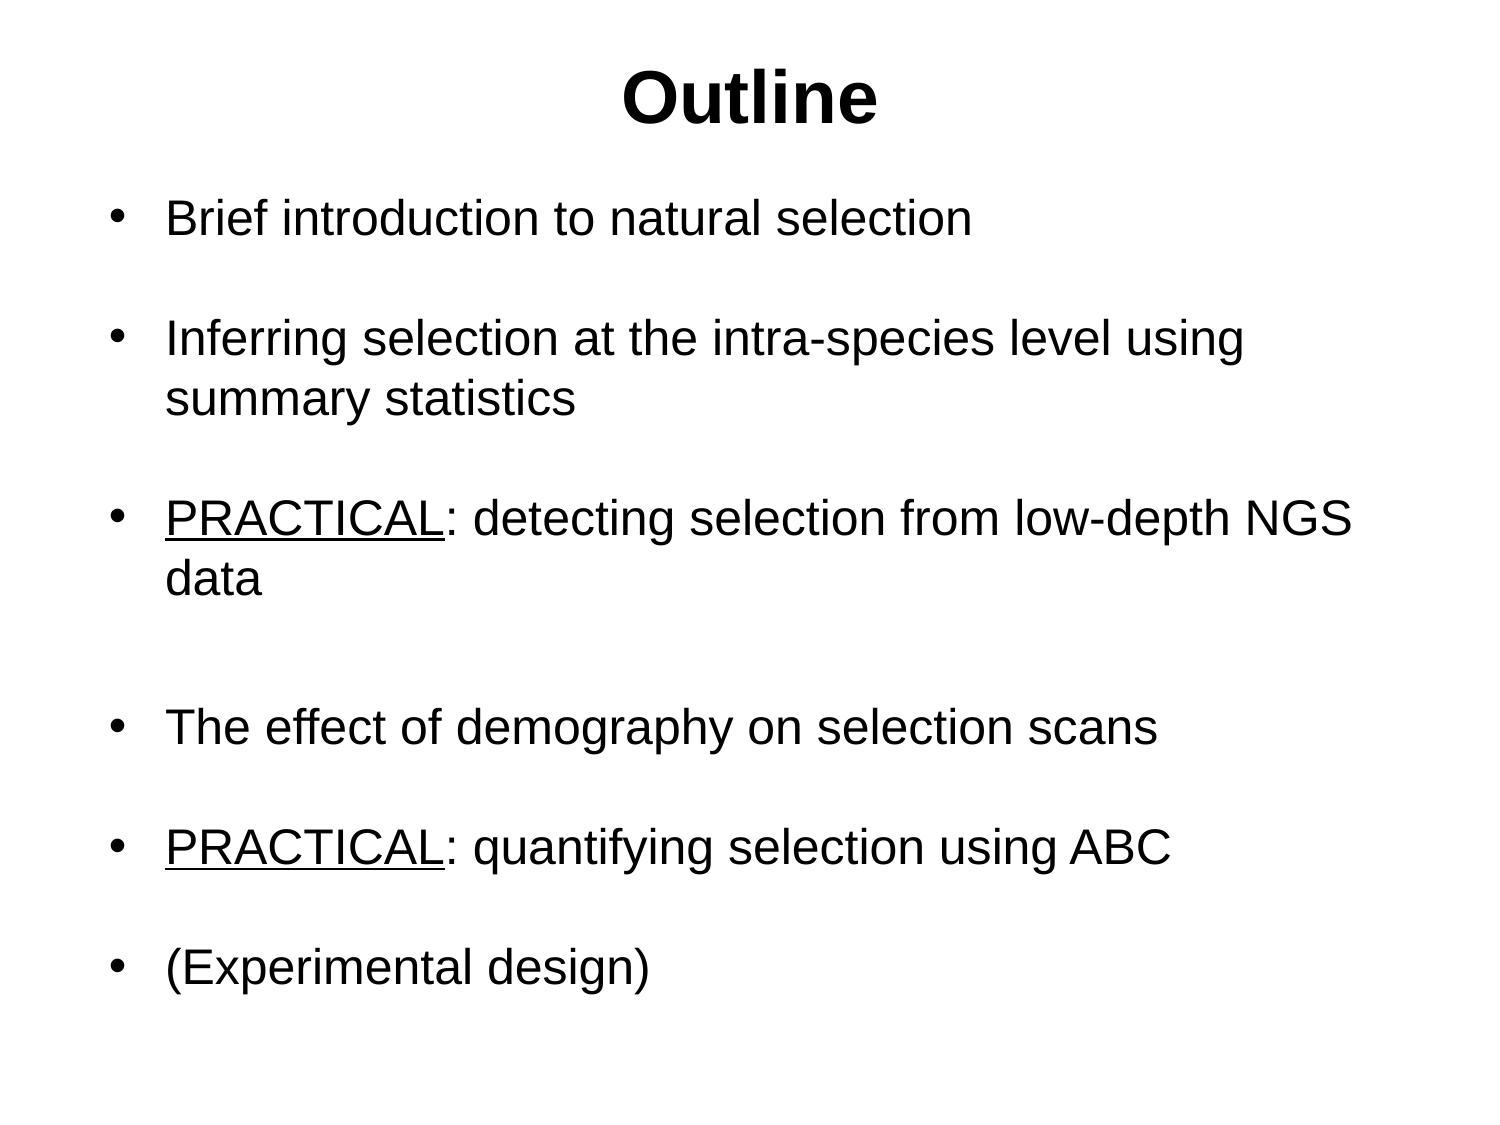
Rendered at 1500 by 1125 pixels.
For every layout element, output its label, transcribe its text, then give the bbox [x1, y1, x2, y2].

title Outline [75, 0, 1425, 170]
list Brief introduction to natural selection Inferring selection at the intra-species level using summary statistics PRACTICAL: detecting selection from low-depth NGS data The effect of demography on selection scans PRACTICAL: quantifying selection using ABC (Experimental design) [75, 170, 1425, 554]
